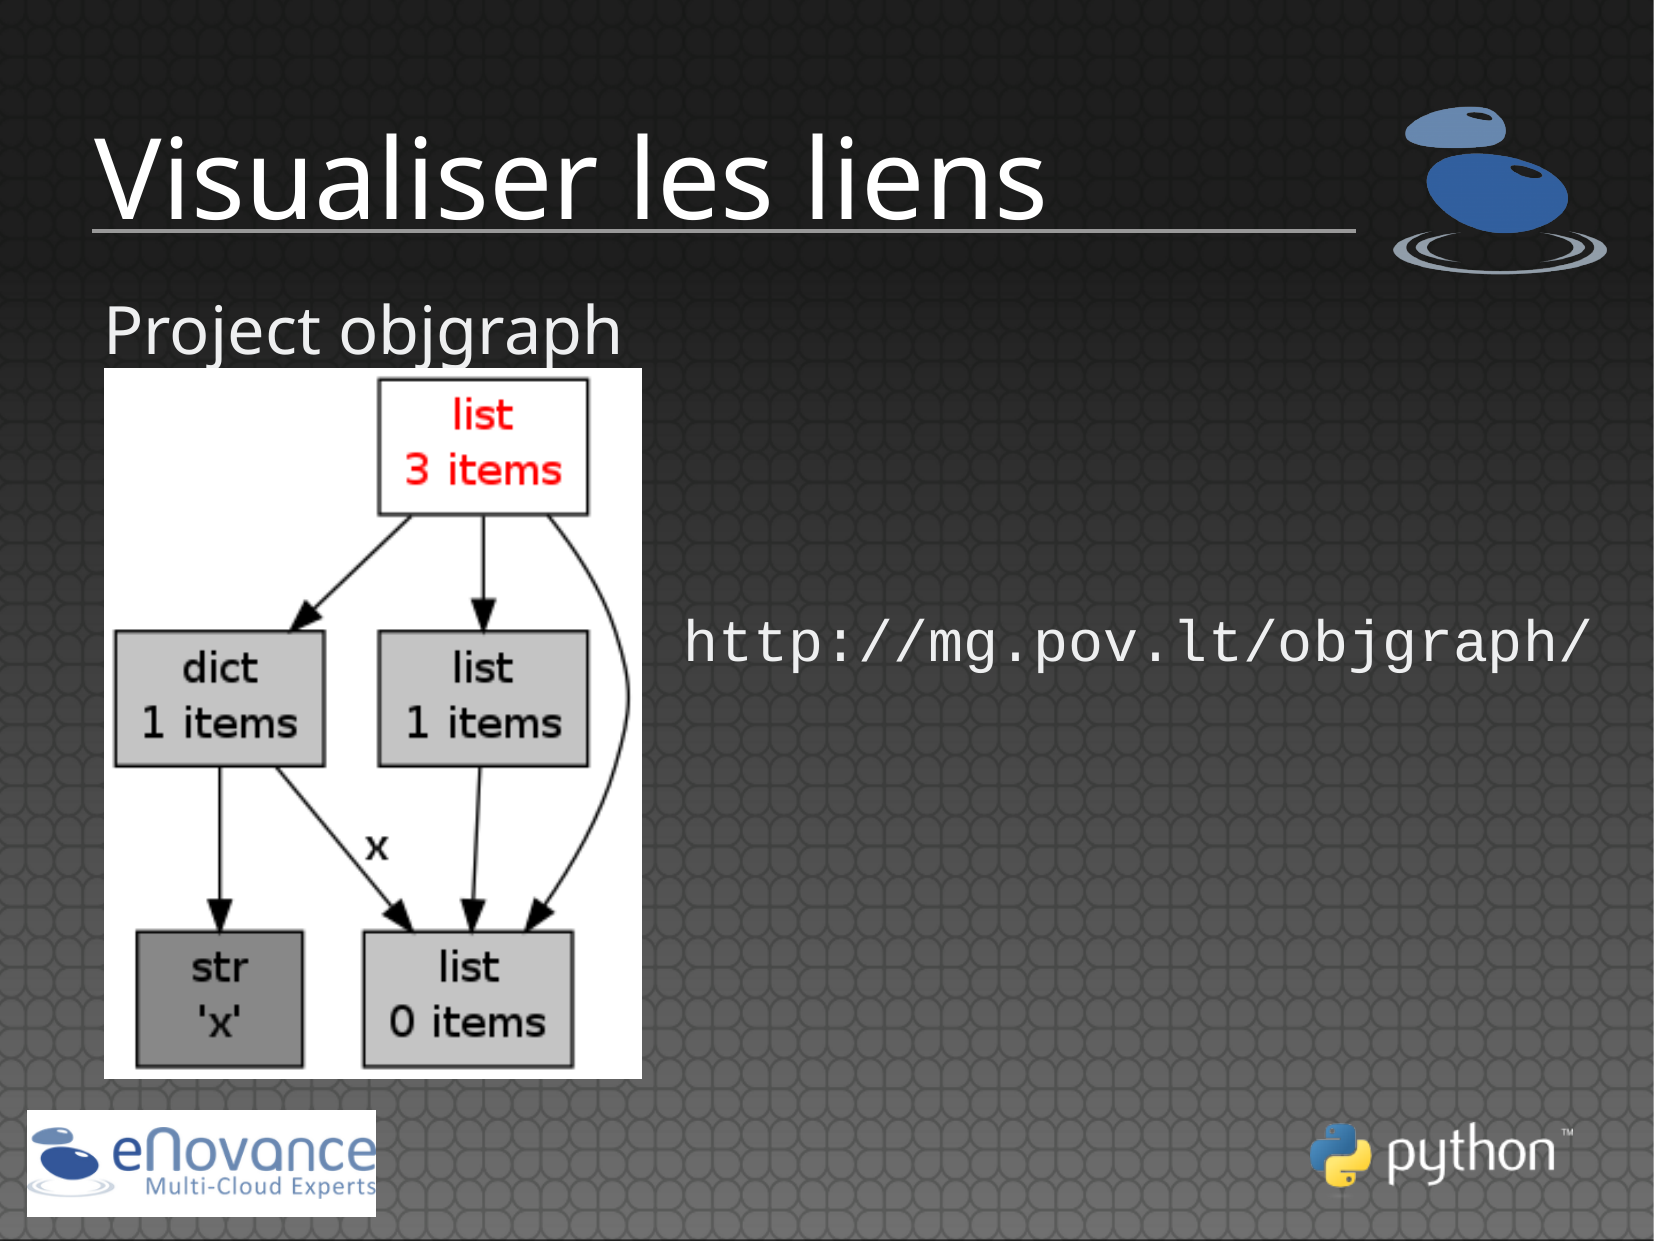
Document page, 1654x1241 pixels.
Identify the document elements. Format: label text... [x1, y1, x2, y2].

title Visualiser les liens [94, 100, 1426, 251]
list Project objgraph [32, 283, 1521, 489]
picture [0, 0, 1654, 1241]
list http://mg.pov.lt/objgraph/ [642, 612, 1613, 701]
